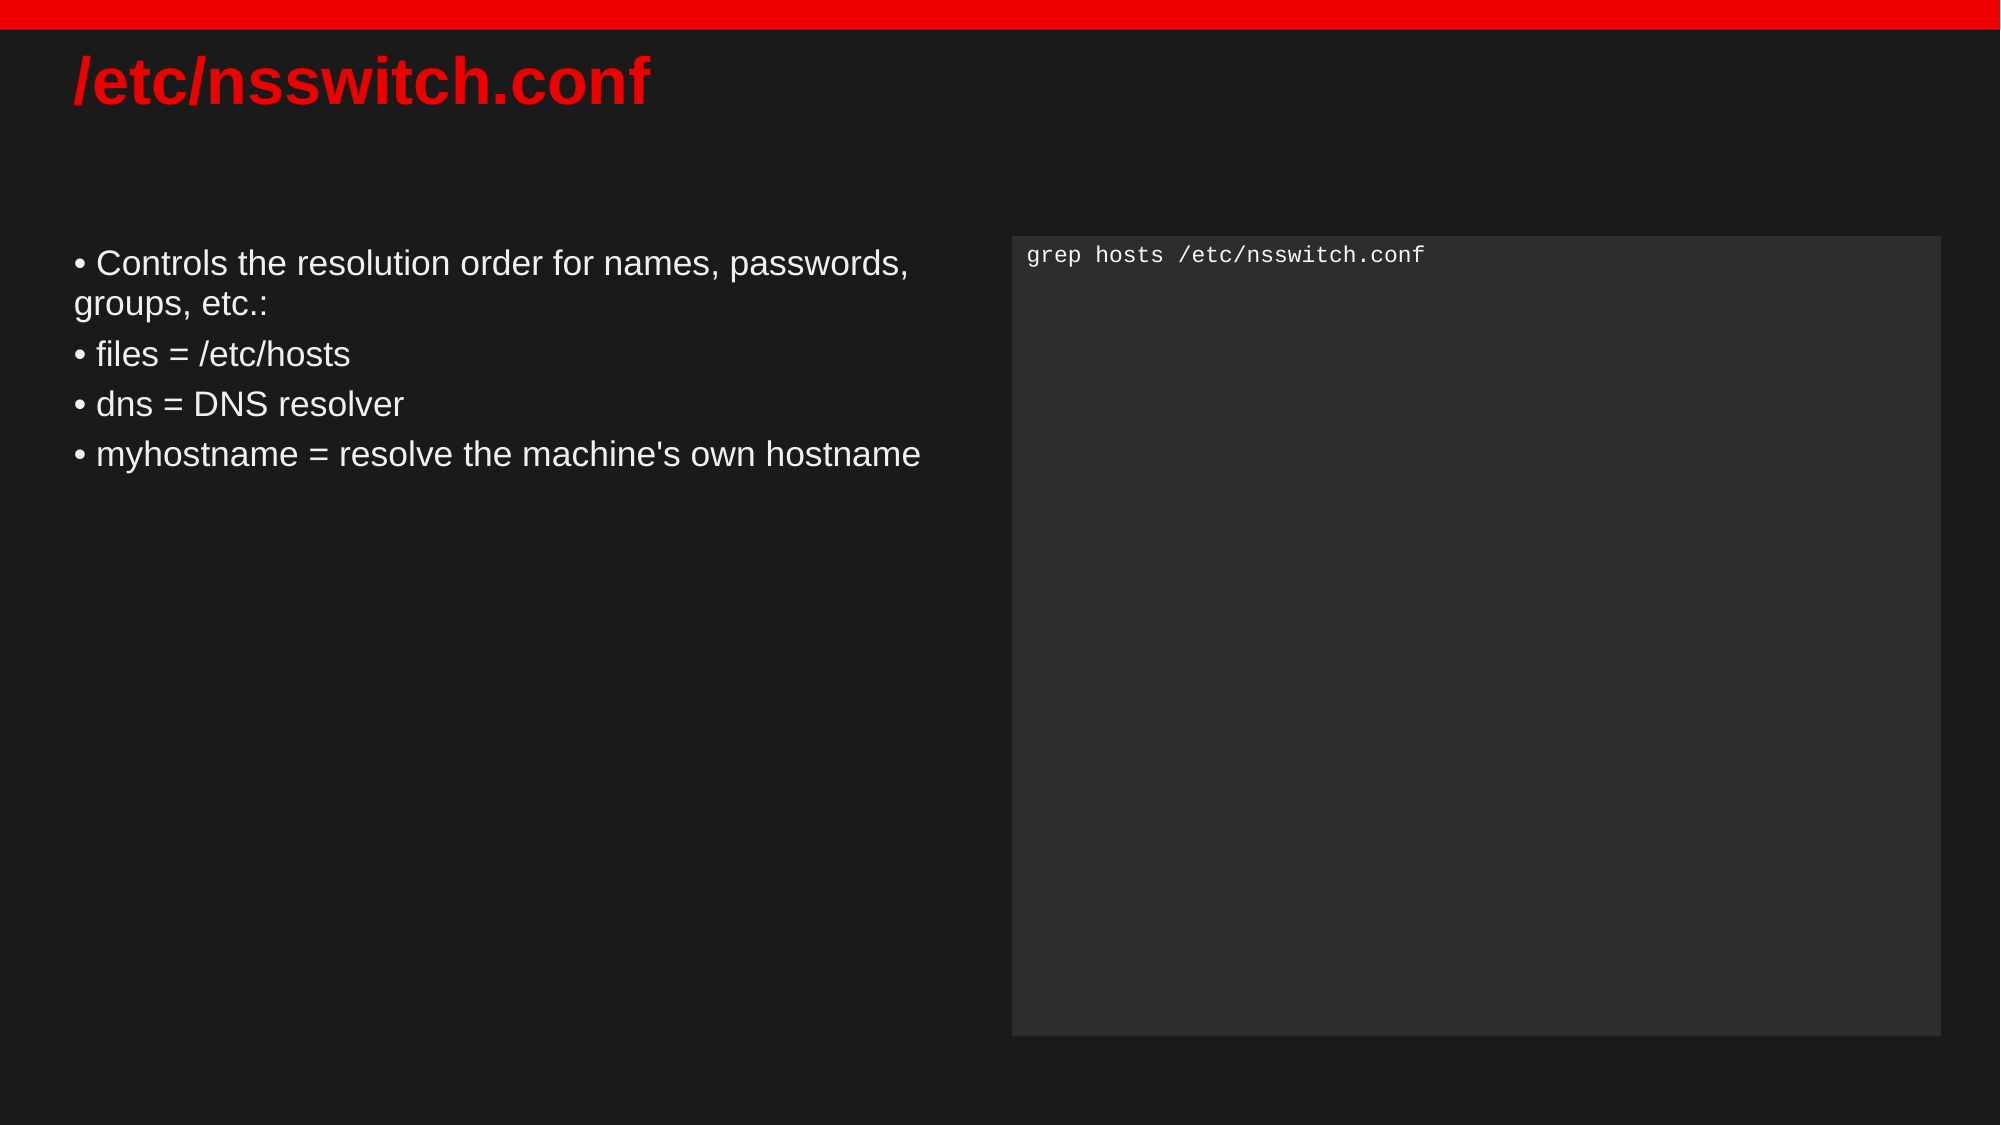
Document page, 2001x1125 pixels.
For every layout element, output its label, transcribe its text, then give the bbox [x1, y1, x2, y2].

text_box [0, 0, 2001, 30]
text_box /etc/nsswitch.conf [59, 36, 1942, 208]
text_box grep hosts /etc/nsswitch.conf [1011, 236, 1942, 1037]
text_box • Controls the resolution order for names, passwords, groups, etc.: • files = /etc/hosts • dns = DNS resolver • myhostname = resolve the machine's own hostname [59, 236, 989, 1037]
